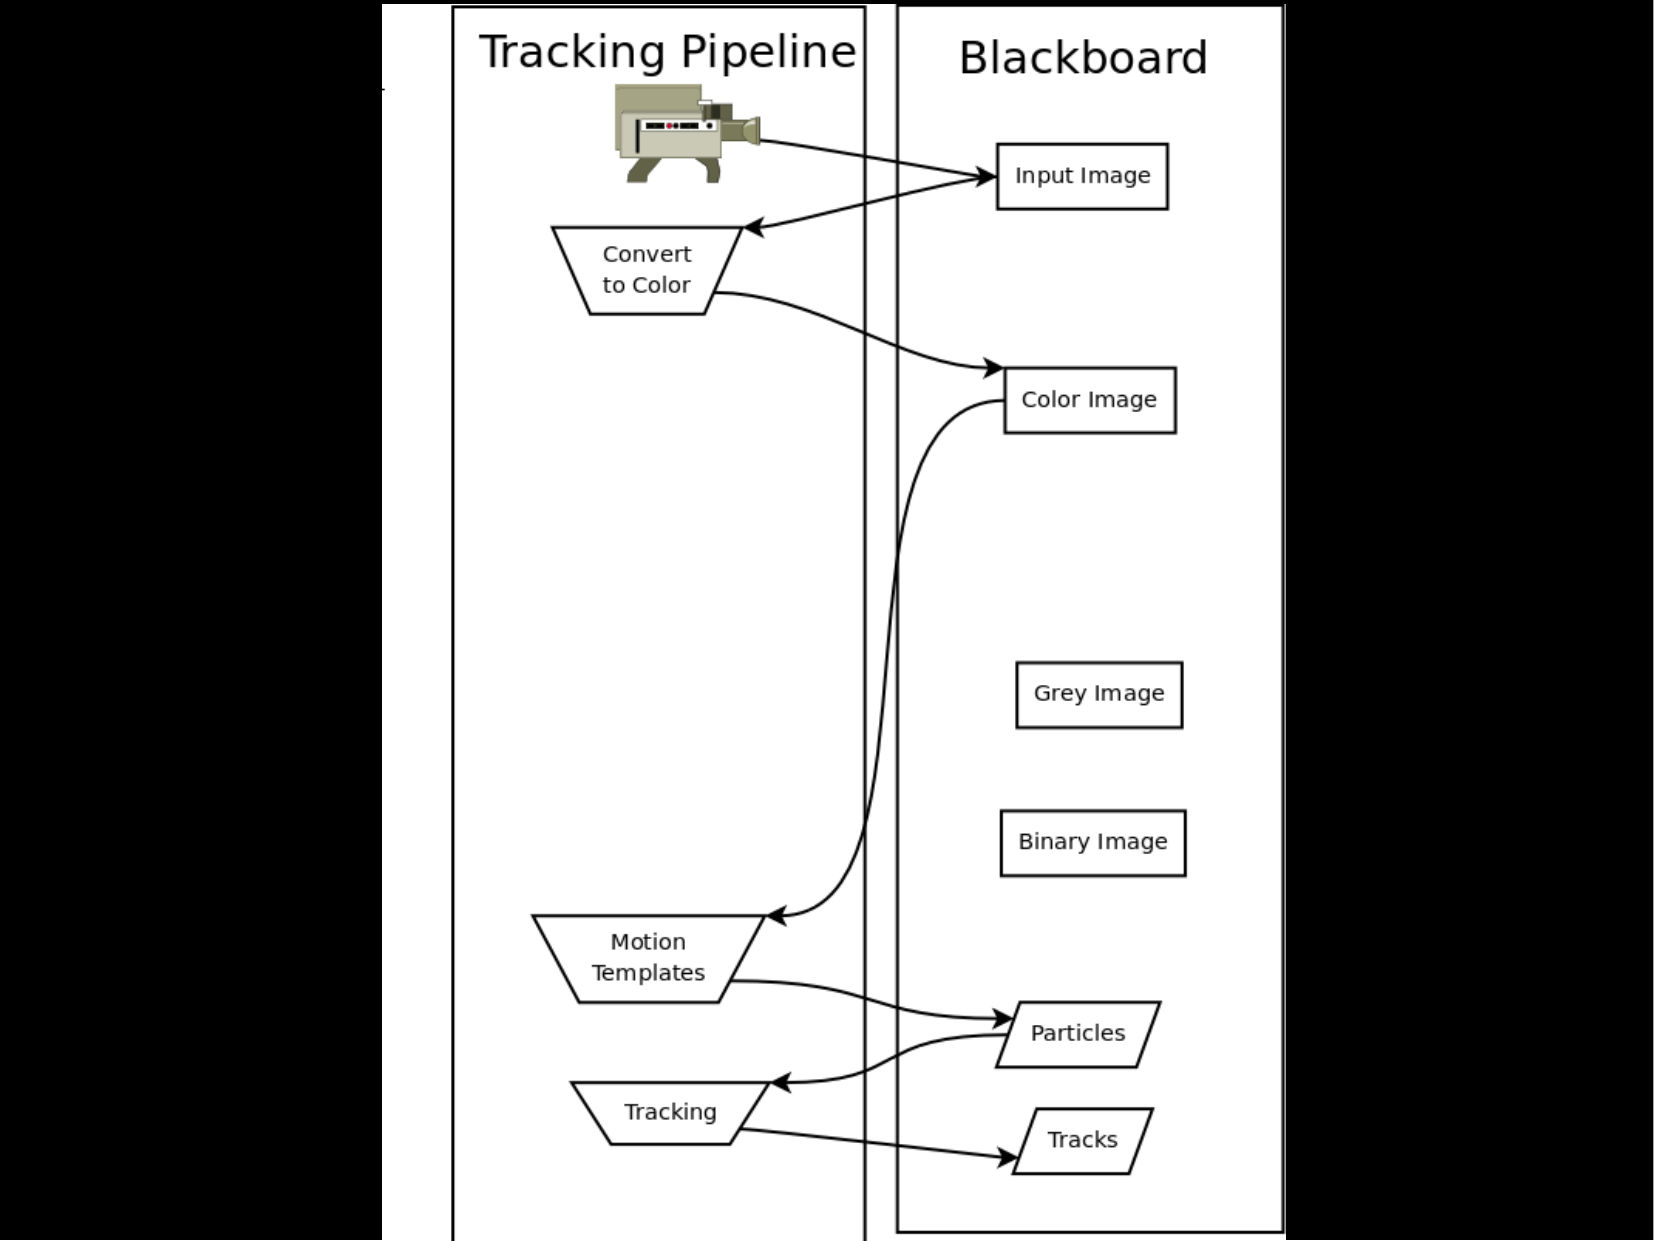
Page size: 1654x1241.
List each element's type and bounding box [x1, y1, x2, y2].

picture [382, 4, 1286, 1241]
